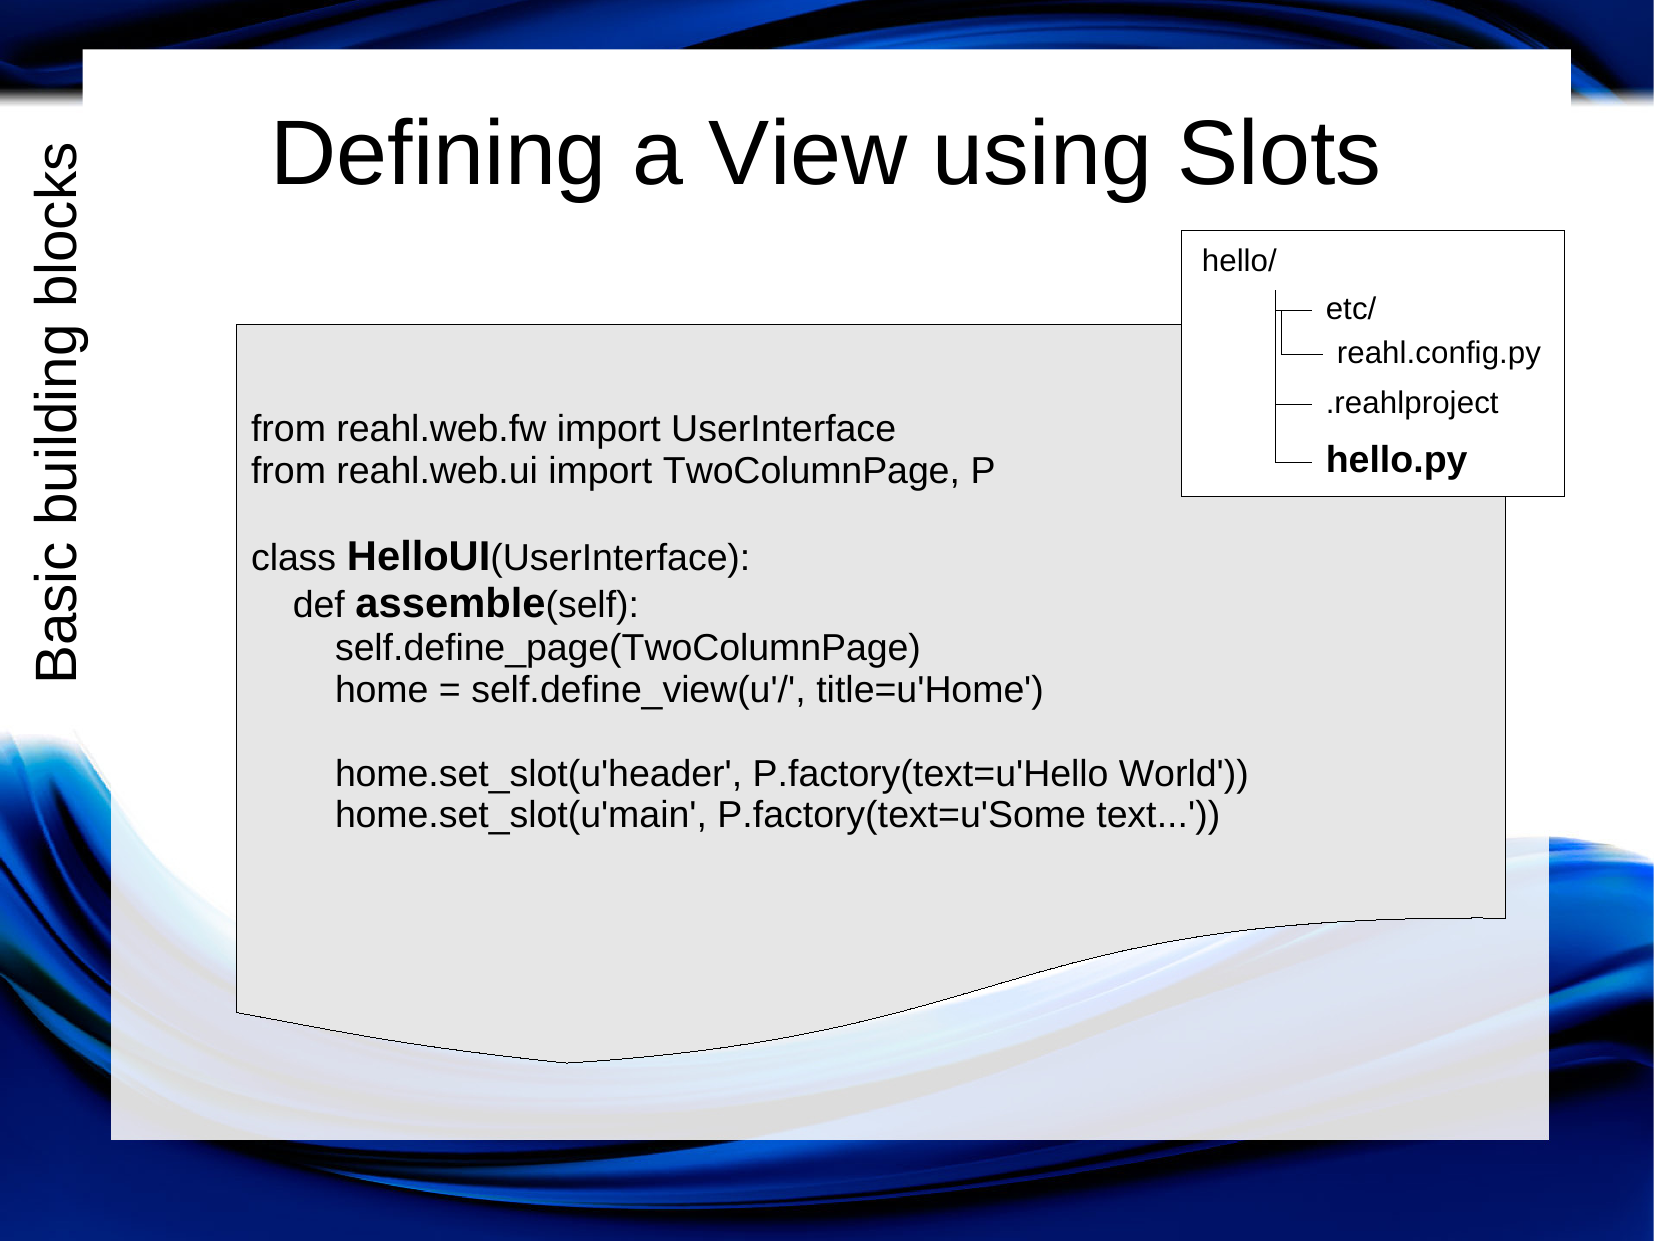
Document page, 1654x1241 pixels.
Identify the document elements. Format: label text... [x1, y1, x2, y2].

text_box [1276, 291, 1311, 310]
text_box [1276, 311, 1322, 404]
text_box [1181, 230, 1565, 497]
text_box etc/ [1311, 283, 1489, 338]
text_box hello.py [1311, 431, 1489, 495]
text_box [1282, 311, 1322, 354]
text_box [1276, 405, 1311, 462]
text_box hello/ [1187, 236, 1365, 291]
text_box from reahl.web.fw import UserInterface from reahl.web.ui import TwoColumnPage, P class HelloUI(UserInterface): def assemble(self): self.define_page(TwoColumnPage) home = self.define_view(u'/', title=u'Home') home.set_slot(u'header', P.factory(text=u'Hello World')) home.set_slot(u'main', P.factory(text=u'Some text...')) [236, 324, 1506, 1064]
title Basic building blocks [0, 29, 130, 798]
picture [0, 0, 1654, 1241]
title Defining a View using Slots [130, 49, 1571, 257]
text_box reahl.config.py [1322, 327, 1565, 382]
text_box .reahlproject [1311, 377, 1536, 432]
